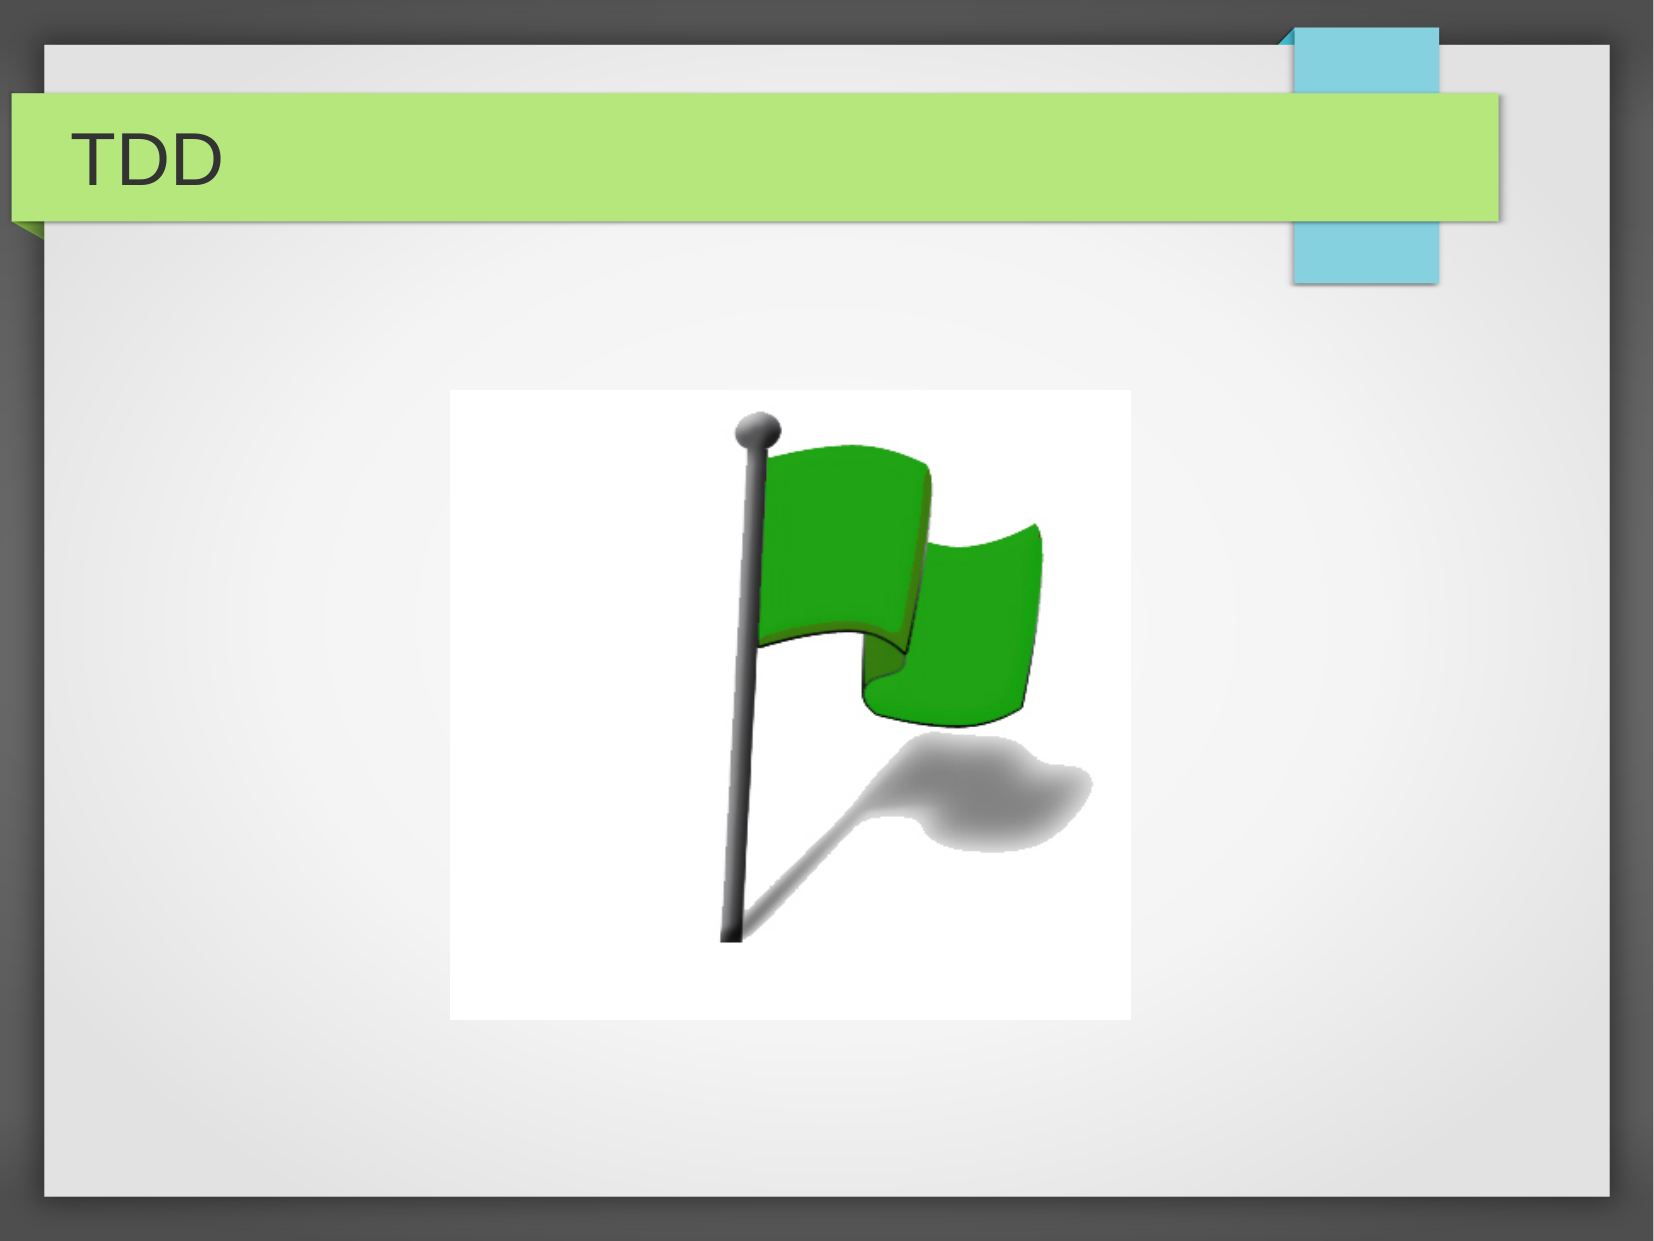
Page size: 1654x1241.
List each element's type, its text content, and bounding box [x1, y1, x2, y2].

list [82, 343, 1538, 1063]
picture [0, 0, 1654, 1241]
title TDD [70, 106, 1229, 213]
